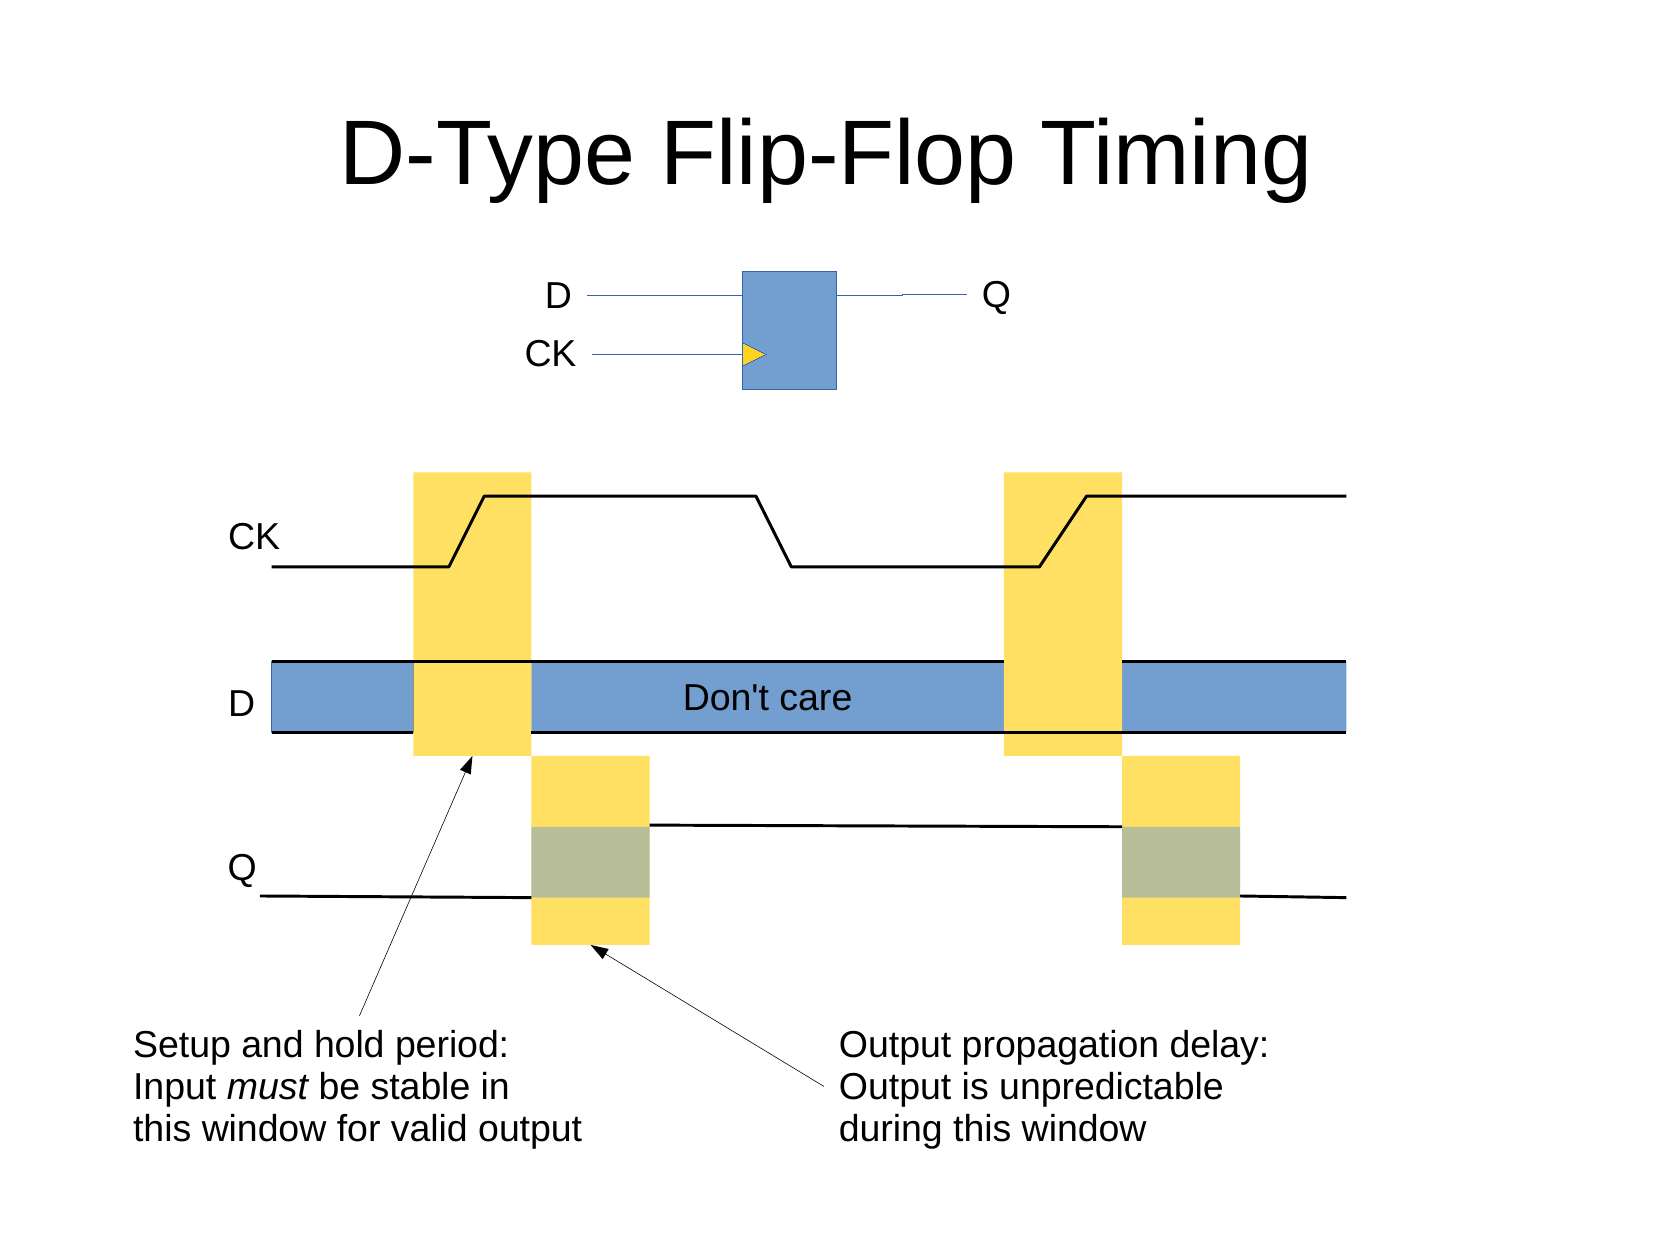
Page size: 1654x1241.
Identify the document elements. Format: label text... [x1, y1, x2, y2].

text_box Q [966, 265, 1027, 324]
text_box D [213, 674, 271, 733]
text_box Don't care [532, 663, 1003, 731]
title D-Type Flip-Flop Timing [82, 49, 1571, 257]
text_box [413, 472, 532, 565]
text_box Setup and hold period: Input must be stable in this window for valid output [118, 1015, 601, 1158]
text_box [742, 271, 837, 390]
text_box CK [509, 325, 592, 383]
text_box [1003, 734, 1241, 945]
text_box Q [212, 838, 273, 896]
text_box CK [213, 507, 296, 566]
text_box D [529, 266, 588, 325]
text_box [271, 661, 650, 945]
text_box Output propagation delay: Output is unpredictable during this window [823, 1015, 1288, 1158]
text_box [413, 498, 532, 660]
text_box [1003, 498, 1347, 733]
text_box [1003, 472, 1123, 565]
